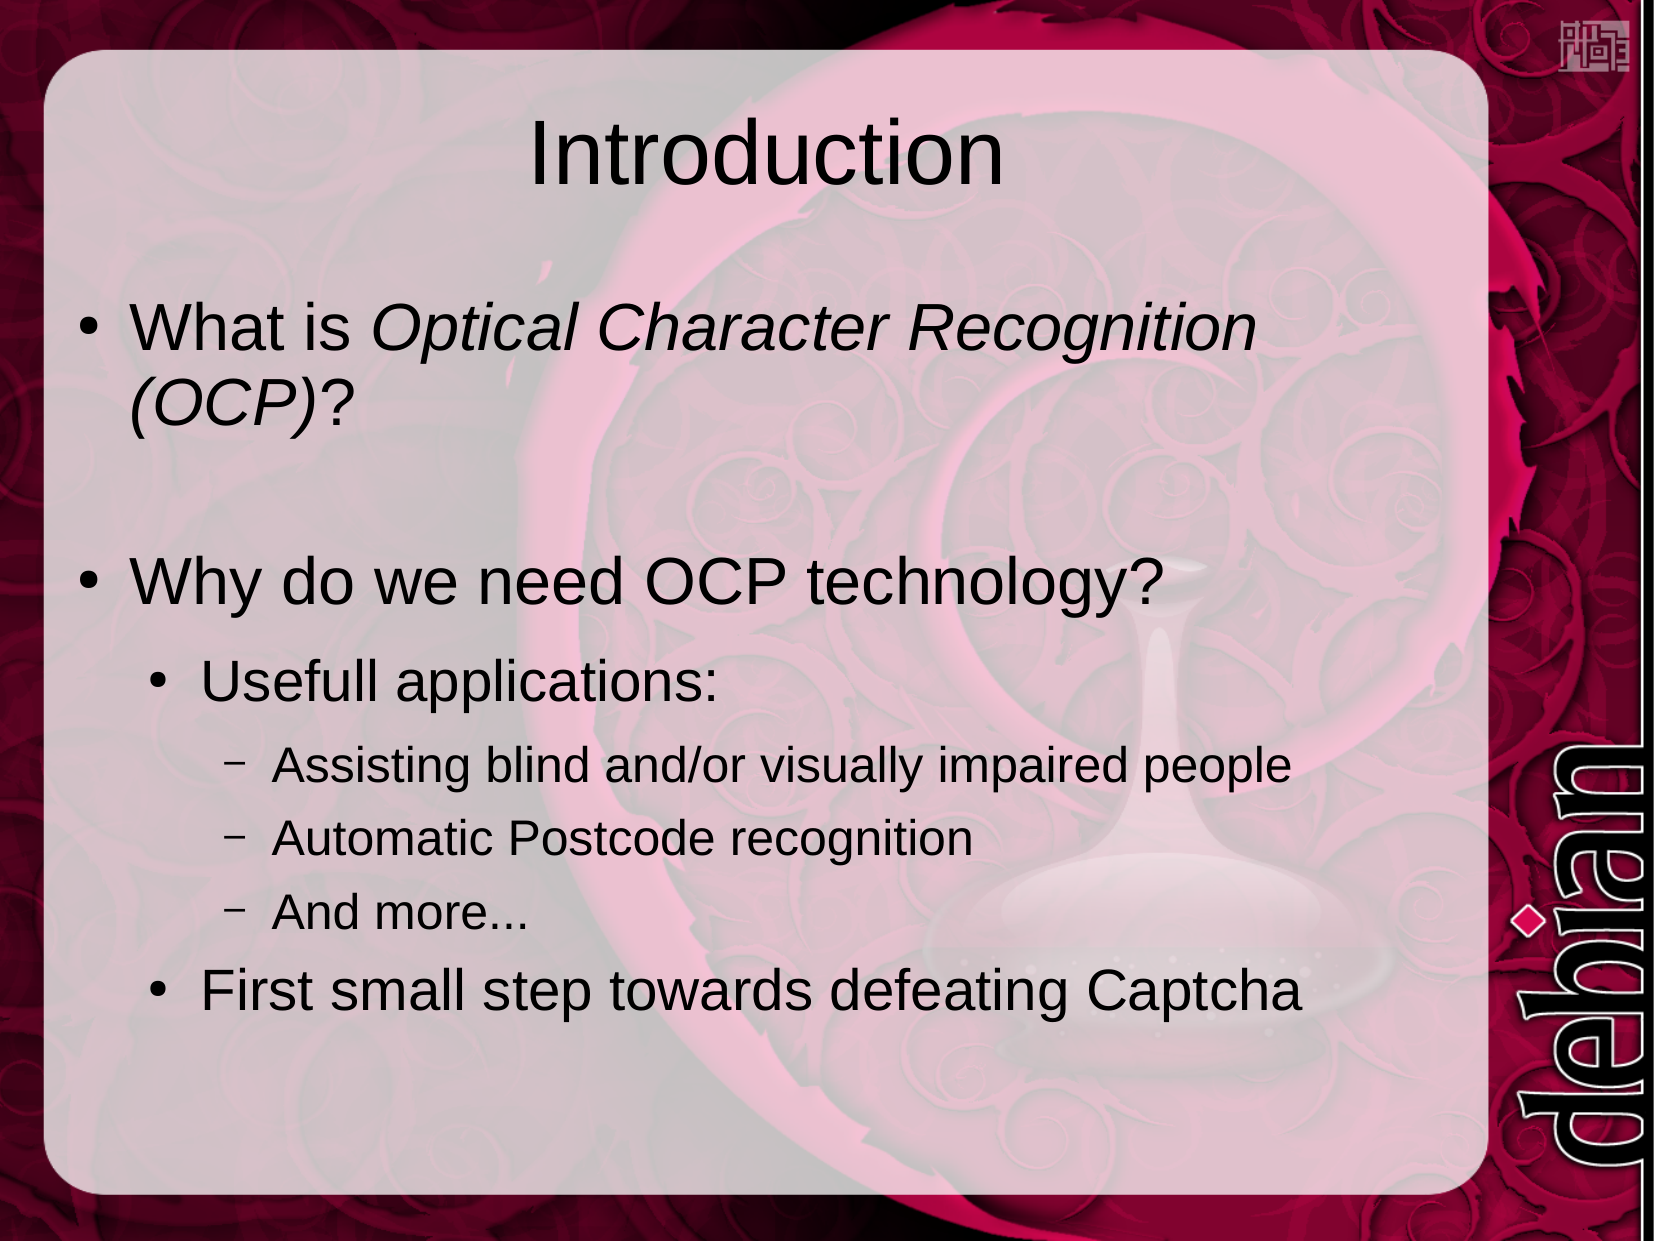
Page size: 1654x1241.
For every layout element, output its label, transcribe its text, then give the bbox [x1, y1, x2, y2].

picture [0, 0, 1654, 1241]
list What is Optical Character Recognition (OCP)? Why do we need OCP technology? Usefull applications: Assisting blind and/or visually impaired people Automatic Postcode recognition And more... First small step towards defeating Captcha [59, 290, 1477, 1109]
title Introduction [59, 49, 1477, 257]
